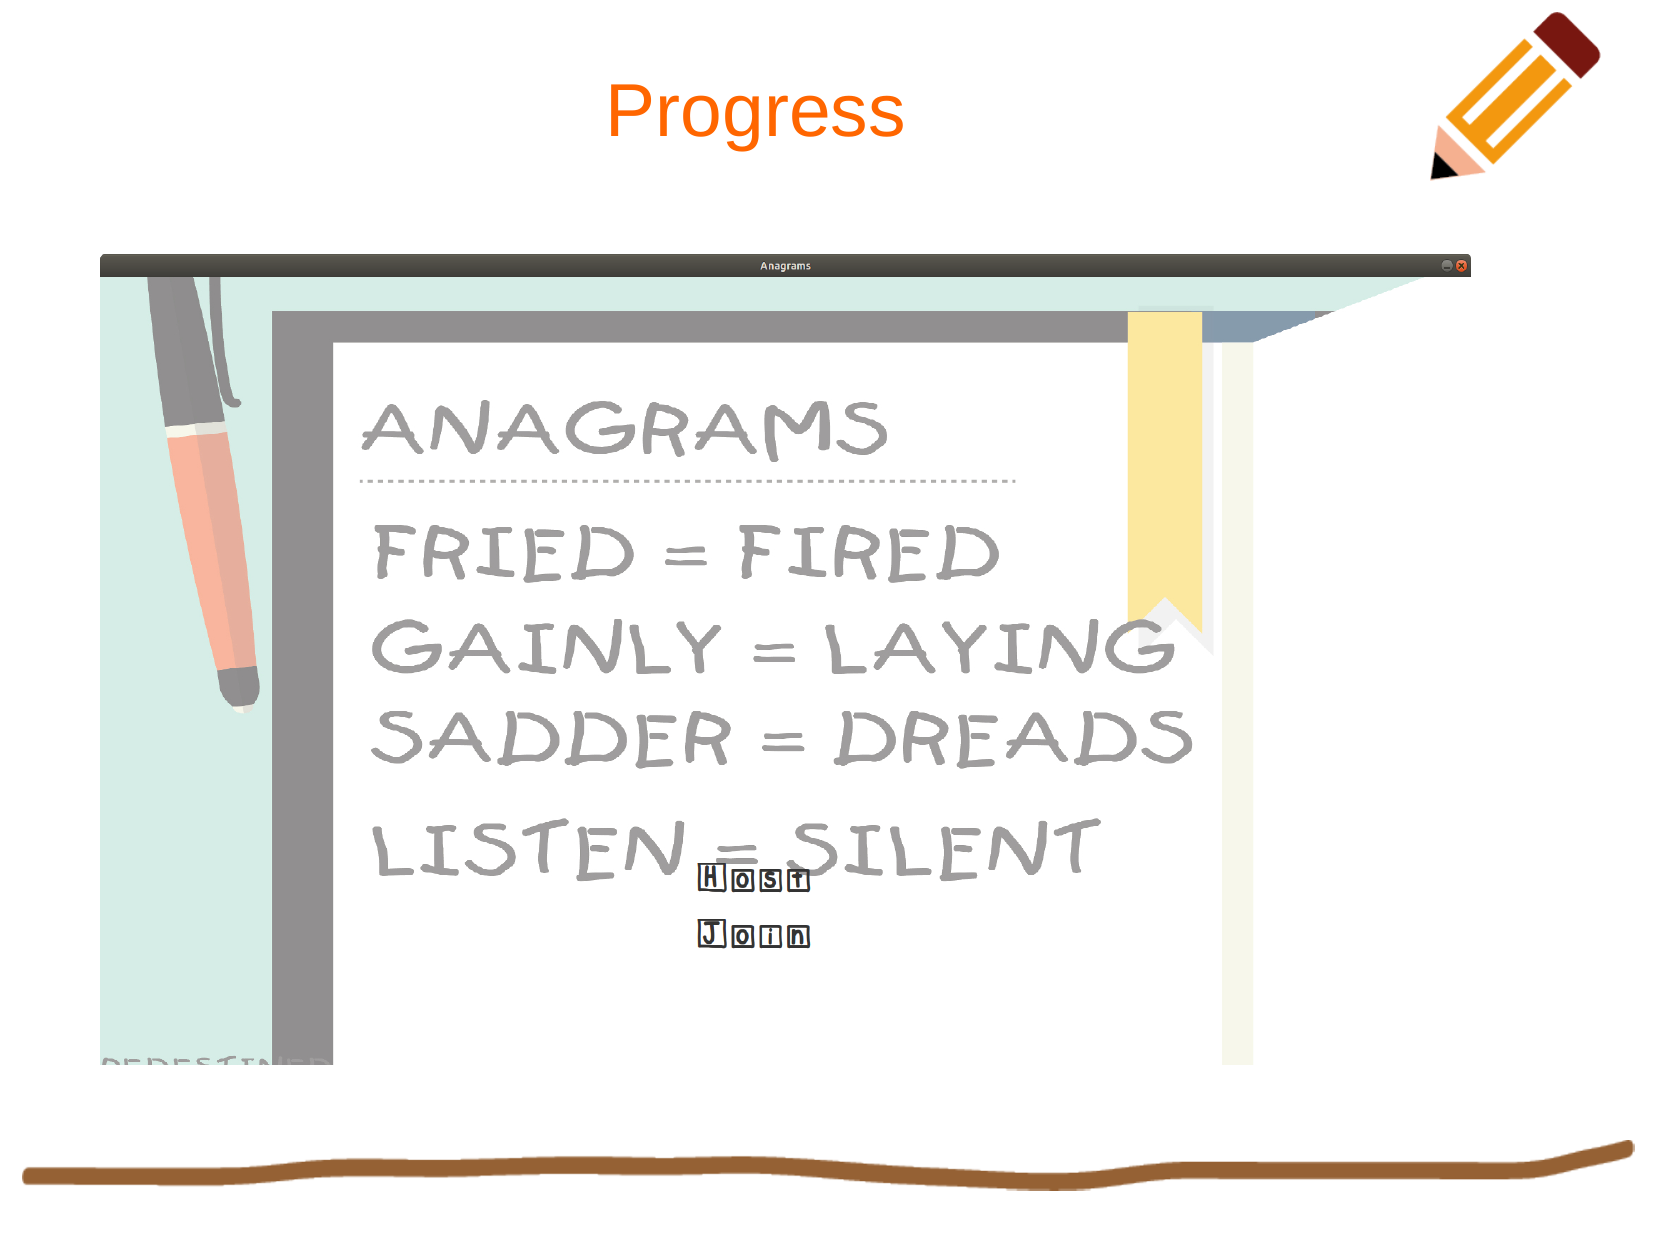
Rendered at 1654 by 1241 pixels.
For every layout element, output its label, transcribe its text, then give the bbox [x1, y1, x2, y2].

picture [22, 1140, 1635, 1191]
picture [1430, 12, 1601, 181]
picture [100, 254, 1471, 1066]
title Progress [82, 49, 1430, 172]
